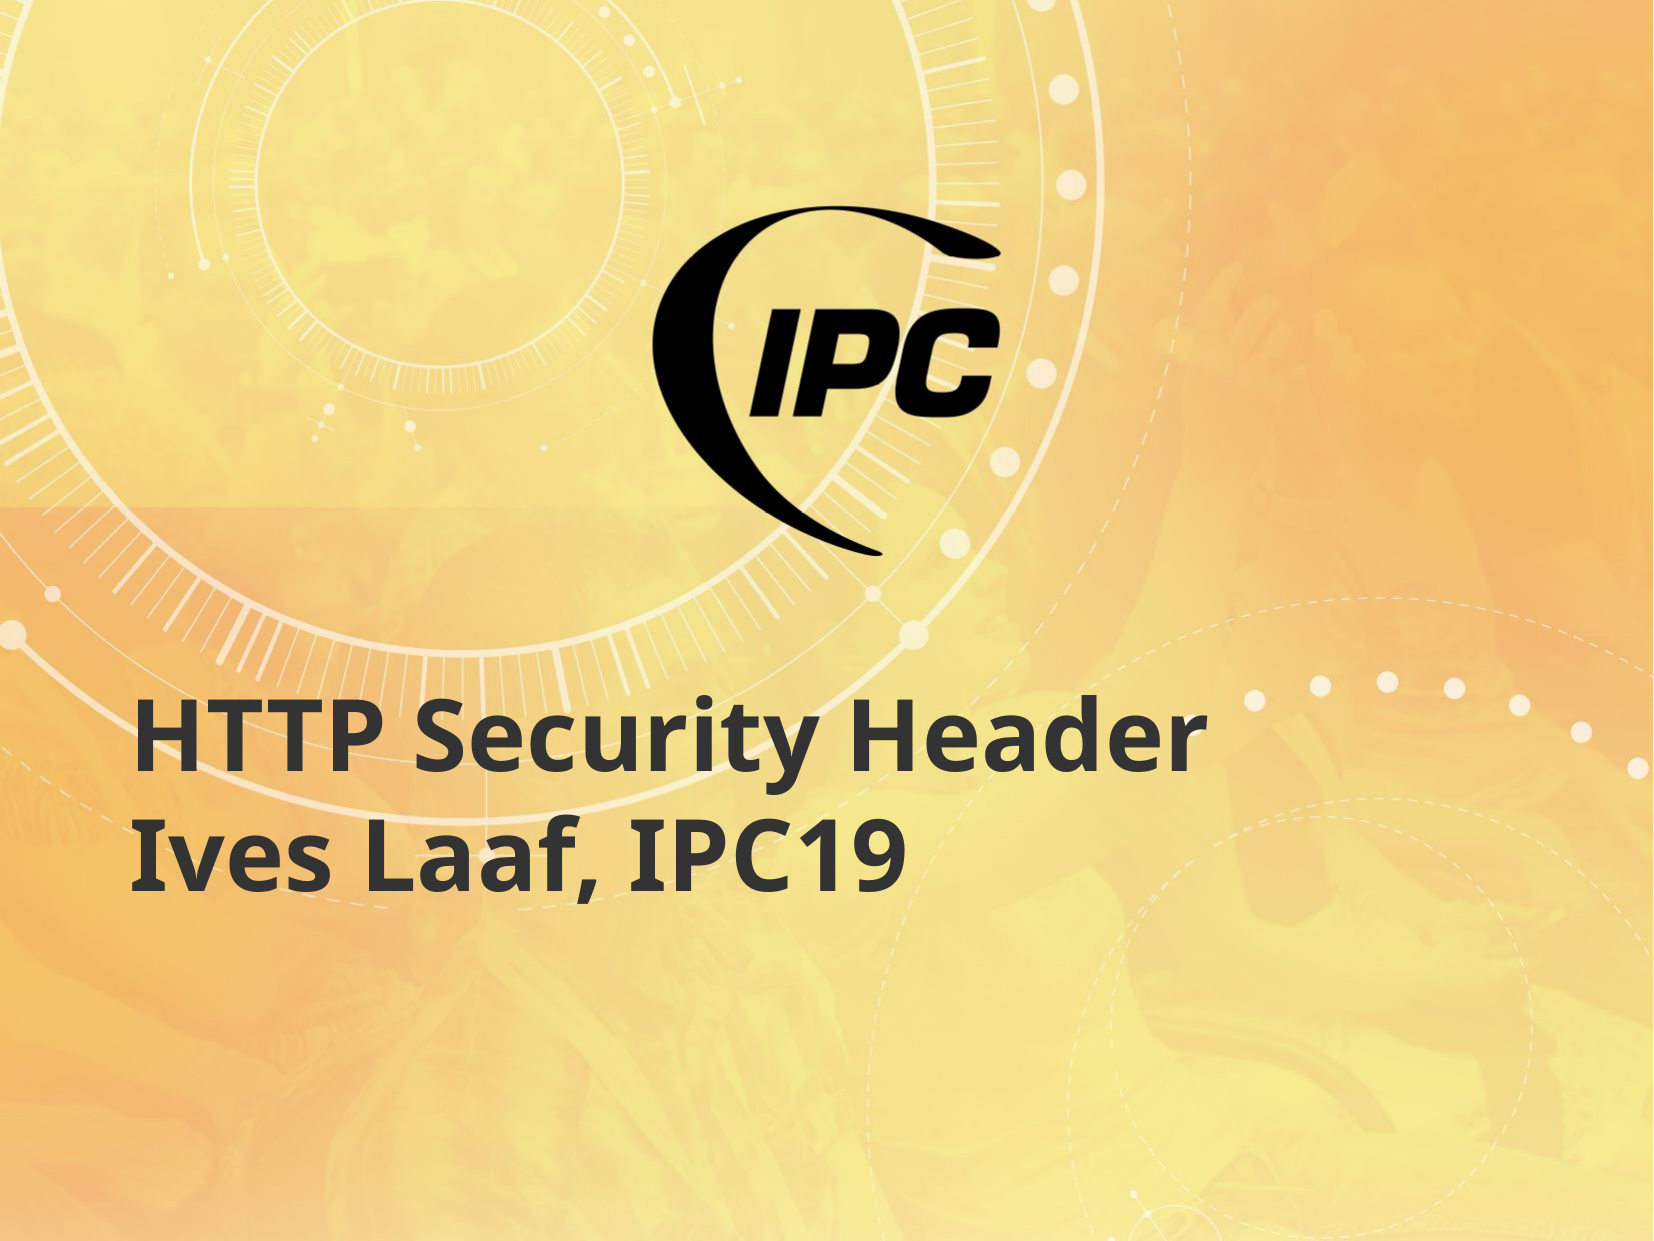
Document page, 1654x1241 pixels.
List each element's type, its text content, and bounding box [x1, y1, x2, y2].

title HTTP Security Header Ives Laaf, IPC19 [129, 553, 1536, 1030]
picture [0, 0, 1654, 1241]
